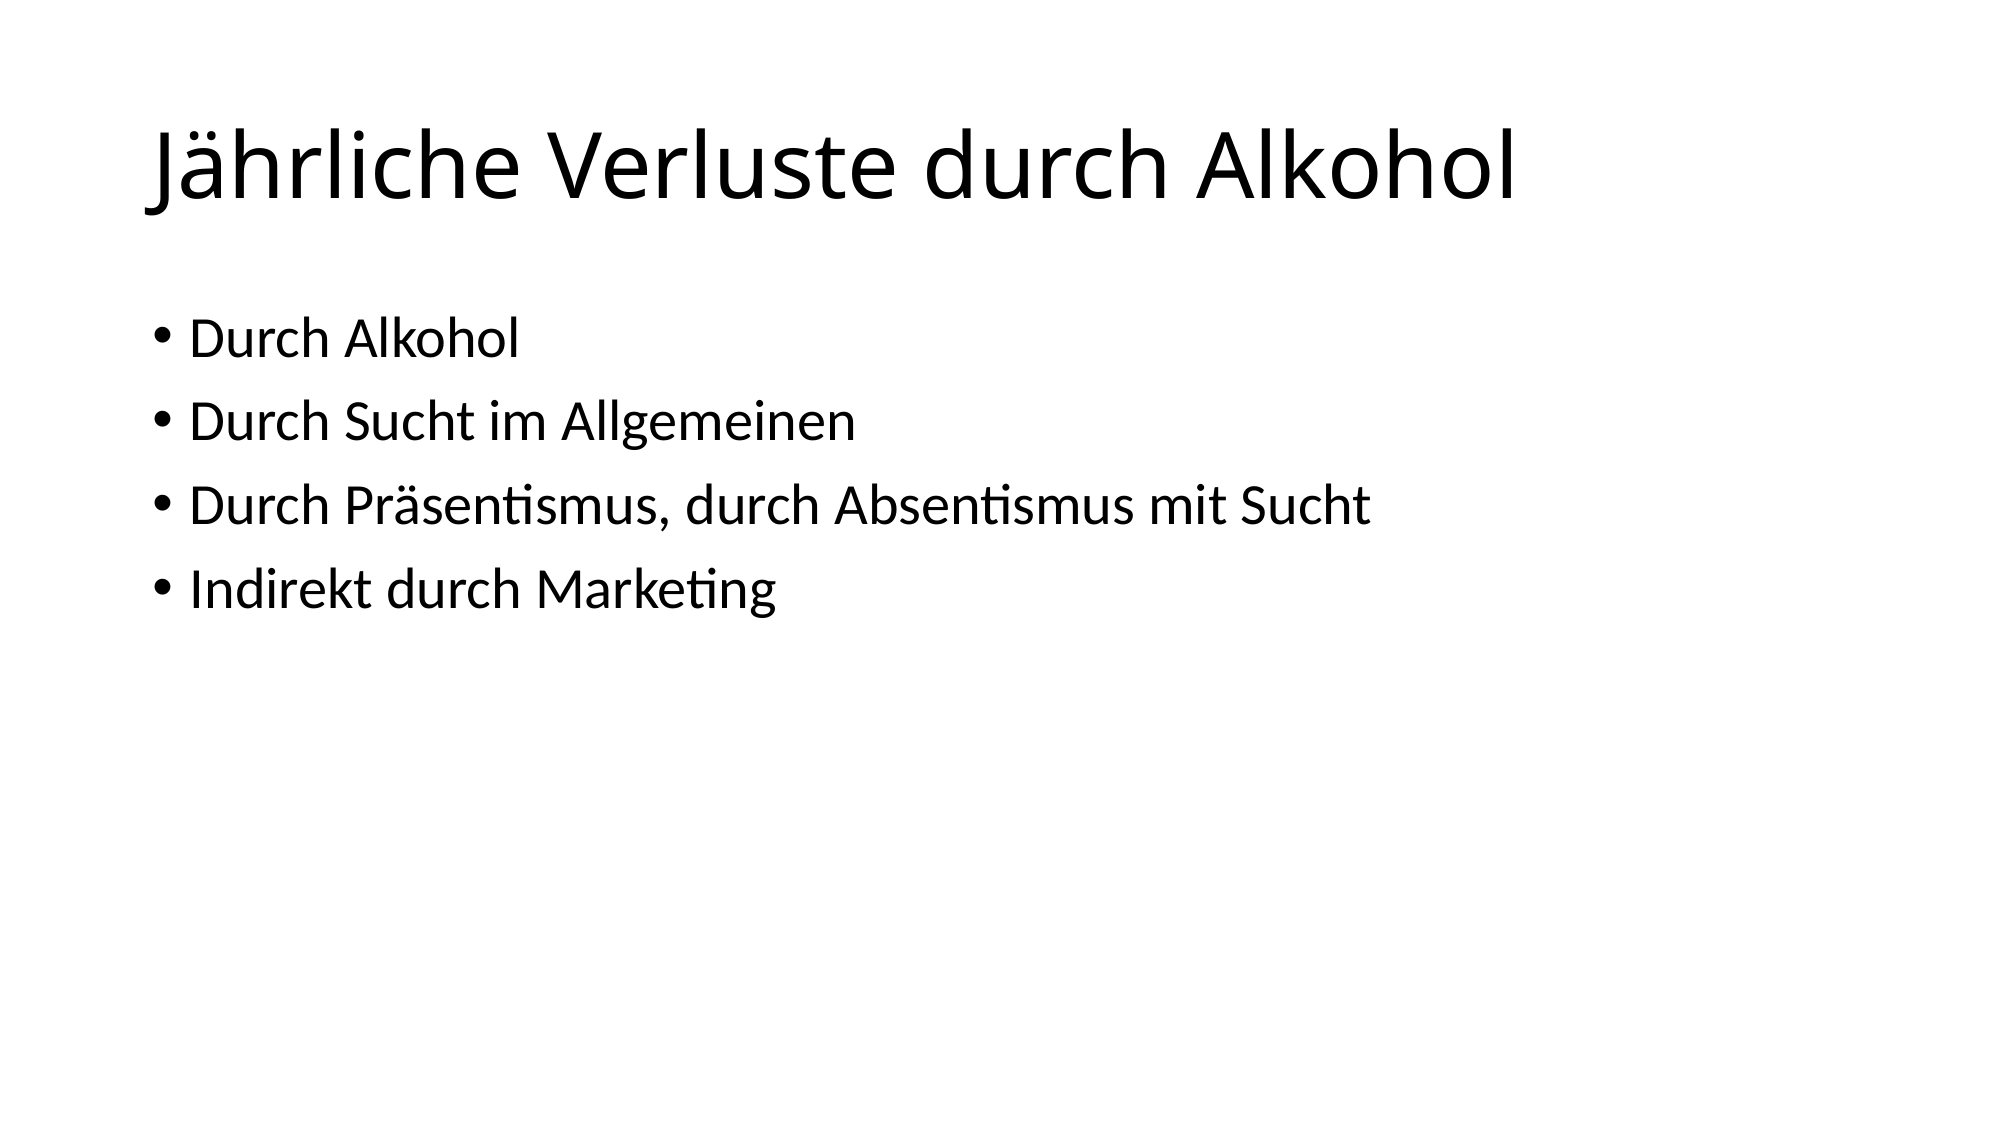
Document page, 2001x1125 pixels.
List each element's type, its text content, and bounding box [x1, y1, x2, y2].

title Jährliche Verluste durch Alkohol [137, 59, 1863, 278]
list Durch Alkohol Durch Sucht im Allgemeinen Durch Präsentismus, durch Absentismus mit Sucht Indirekt durch Marketing [137, 299, 1863, 1014]
